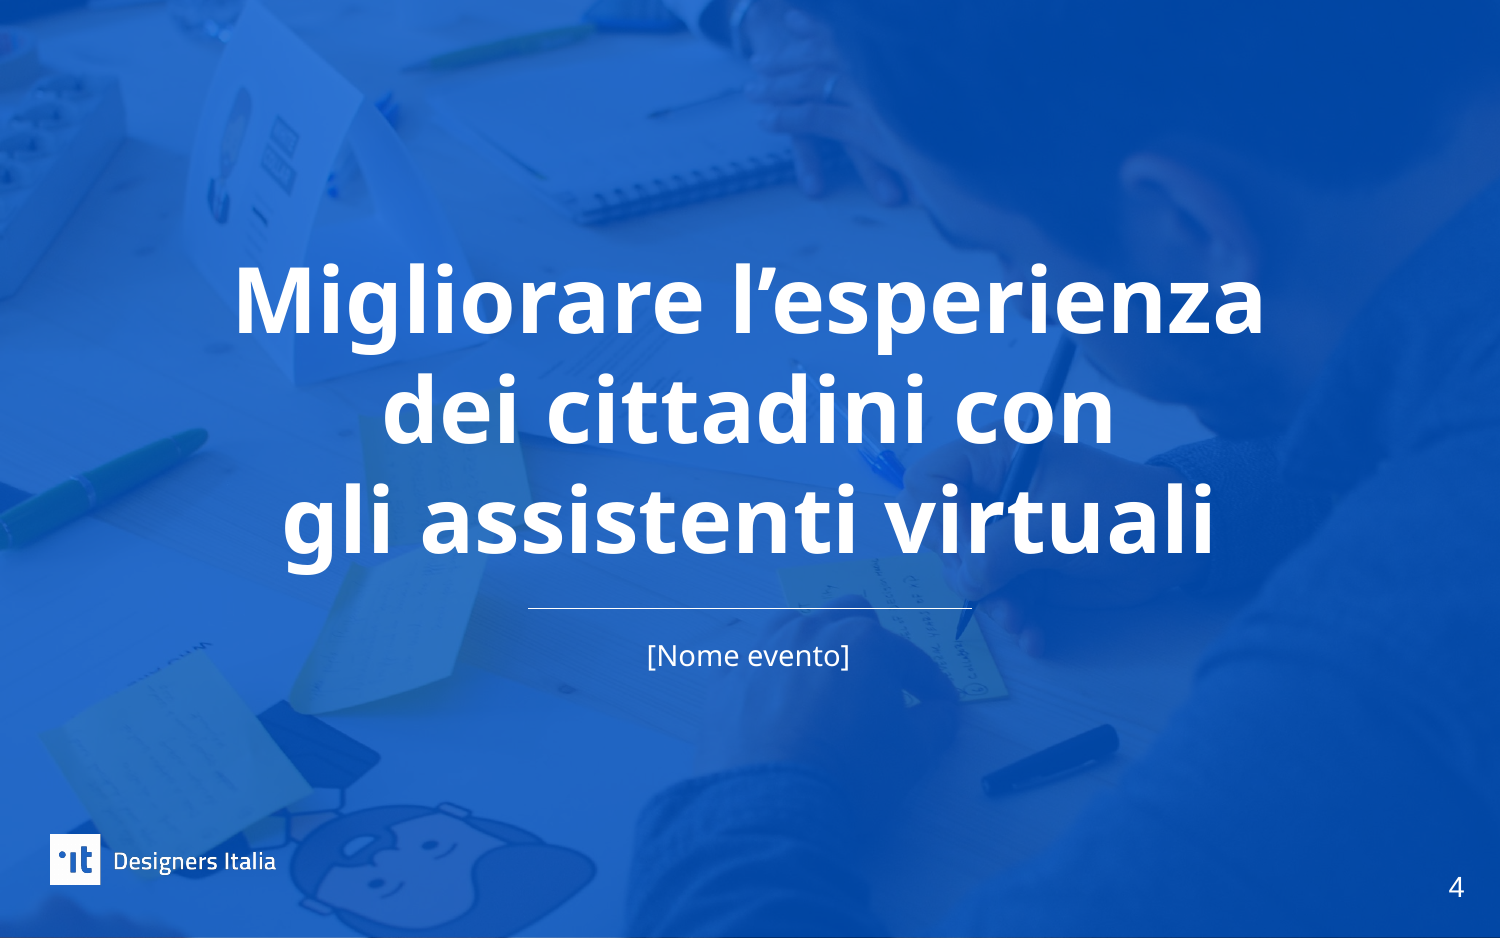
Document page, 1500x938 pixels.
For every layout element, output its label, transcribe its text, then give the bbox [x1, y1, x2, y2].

slide_number <numero> [1389, 850, 1480, 922]
picture [50, 834, 289, 885]
text_box [0, 0, 1500, 938]
text_box [Nome evento] [520, 622, 977, 711]
text_box Migliorare l’esperienza dei cittadini con gli assistenti virtuali [20, 226, 1480, 601]
